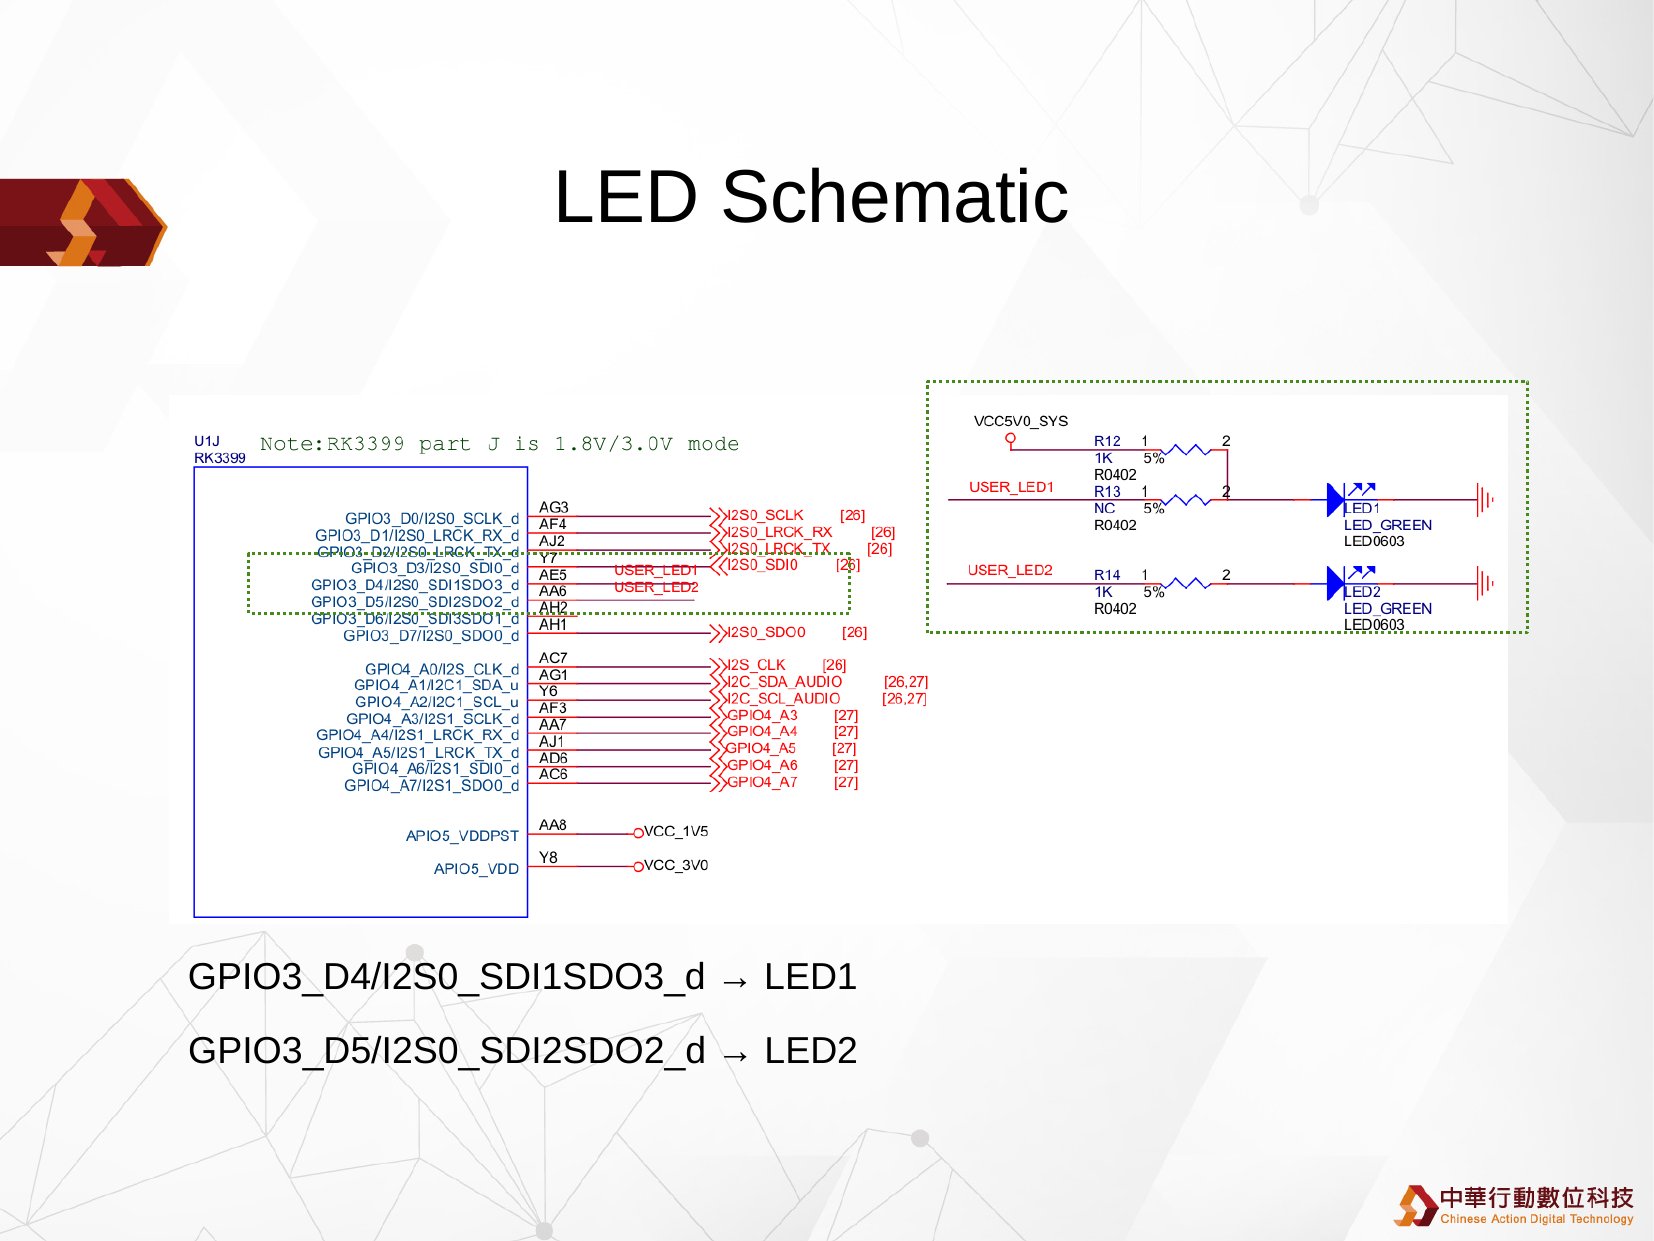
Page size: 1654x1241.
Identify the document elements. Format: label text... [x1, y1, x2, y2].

text_box GPIO3_D5/I2S0_SDI2SDO2_d → LED2 [173, 1022, 1170, 1080]
text_box GPIO3_D4/I2S0_SDI1SDO3_d → LED1 [173, 948, 1174, 1006]
picture [0, 0, 1654, 1241]
title LED Schematic [118, 112, 1506, 281]
